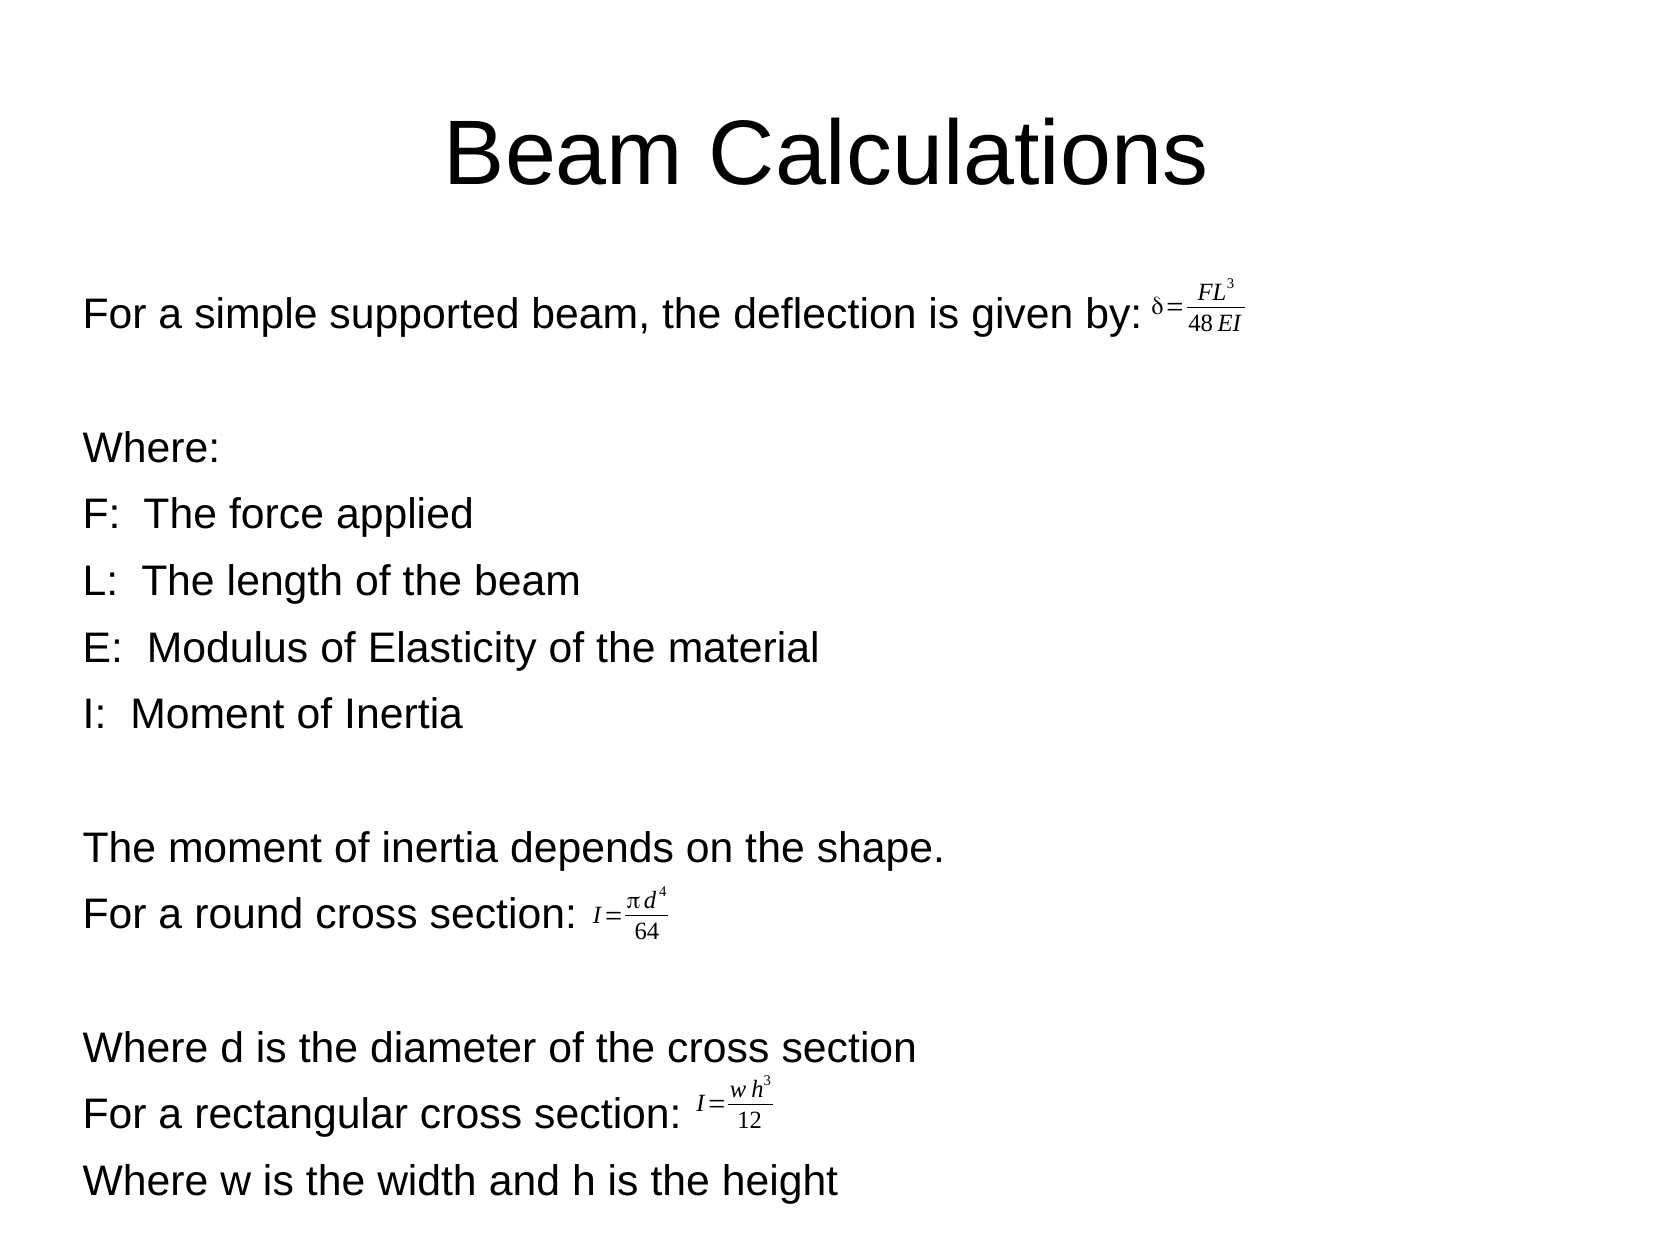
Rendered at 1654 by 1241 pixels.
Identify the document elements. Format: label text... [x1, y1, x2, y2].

list For a simple supported beam, the deflection is given by: Where: F: The force applied L: The length of the beam E: Modulus of Elasticity of the material I: Moment of Inertia The moment of inertia depends on the shape. For a round cross section: Where d is the diameter of the cross section For a rectangular cross section: Where w is the width and h is the height [82, 290, 1571, 1216]
chart [688, 1070, 780, 1134]
title Beam Calculations [82, 49, 1571, 257]
chart [585, 882, 676, 946]
chart [1145, 274, 1252, 337]
